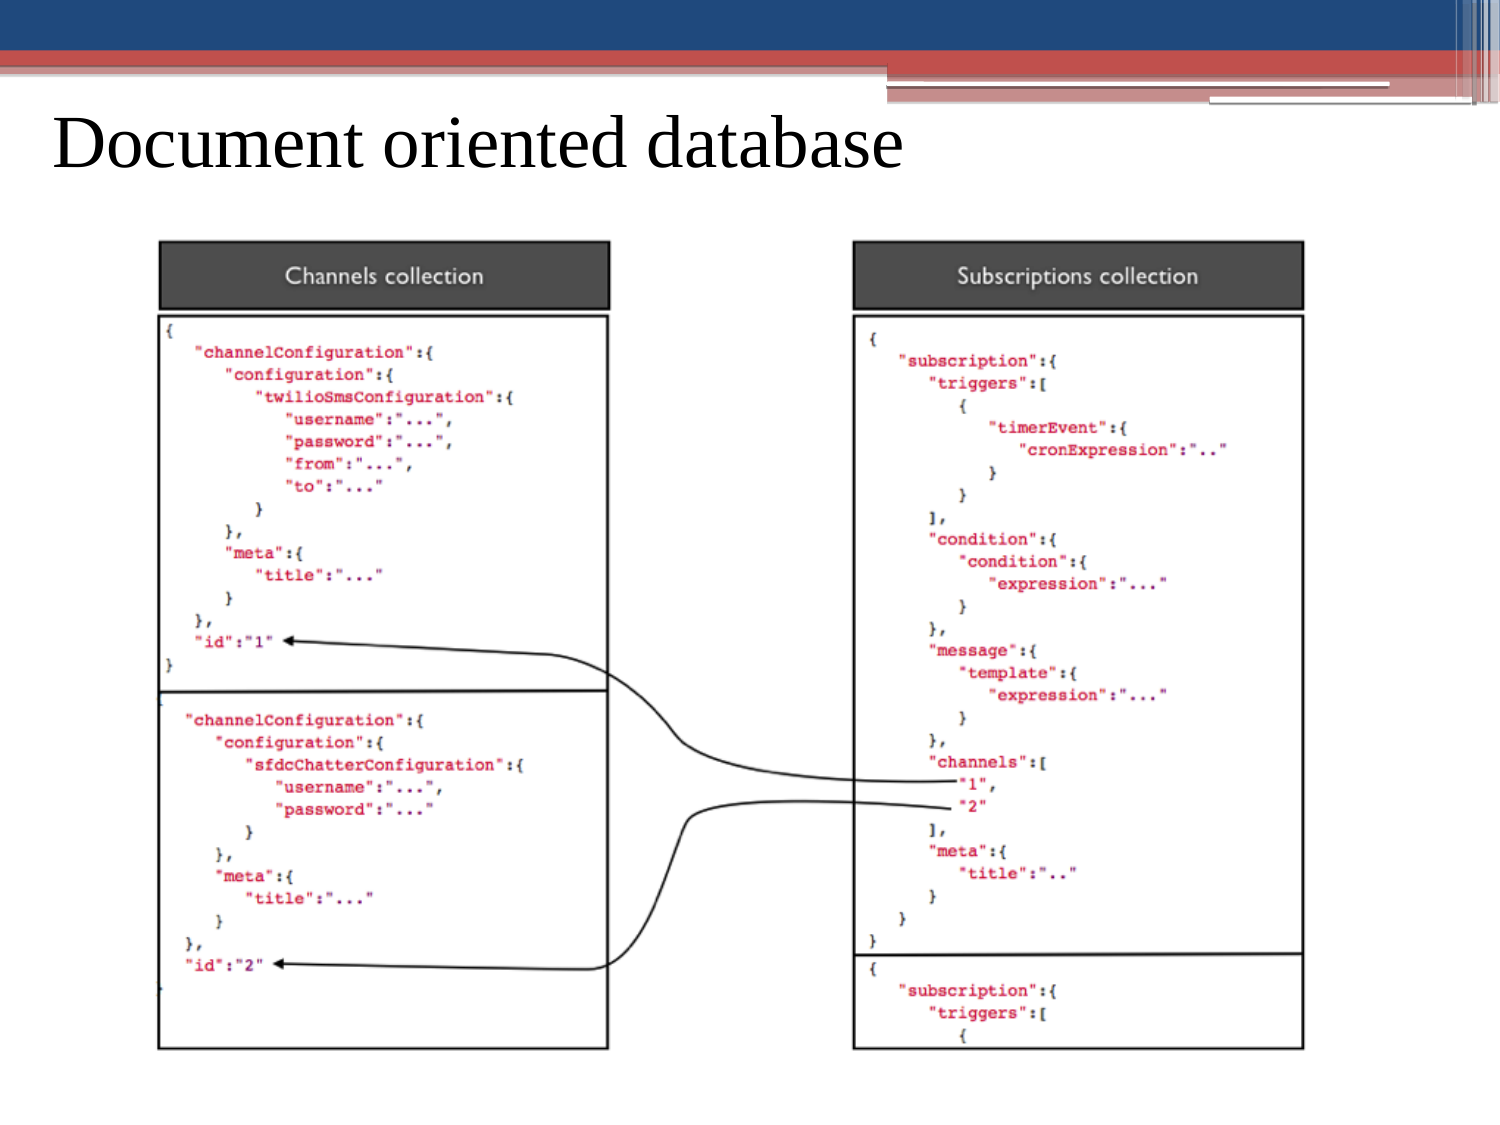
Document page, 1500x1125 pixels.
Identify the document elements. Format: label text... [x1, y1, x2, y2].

picture [137, 212, 1325, 1079]
title Document oriented database [37, 75, 1388, 200]
